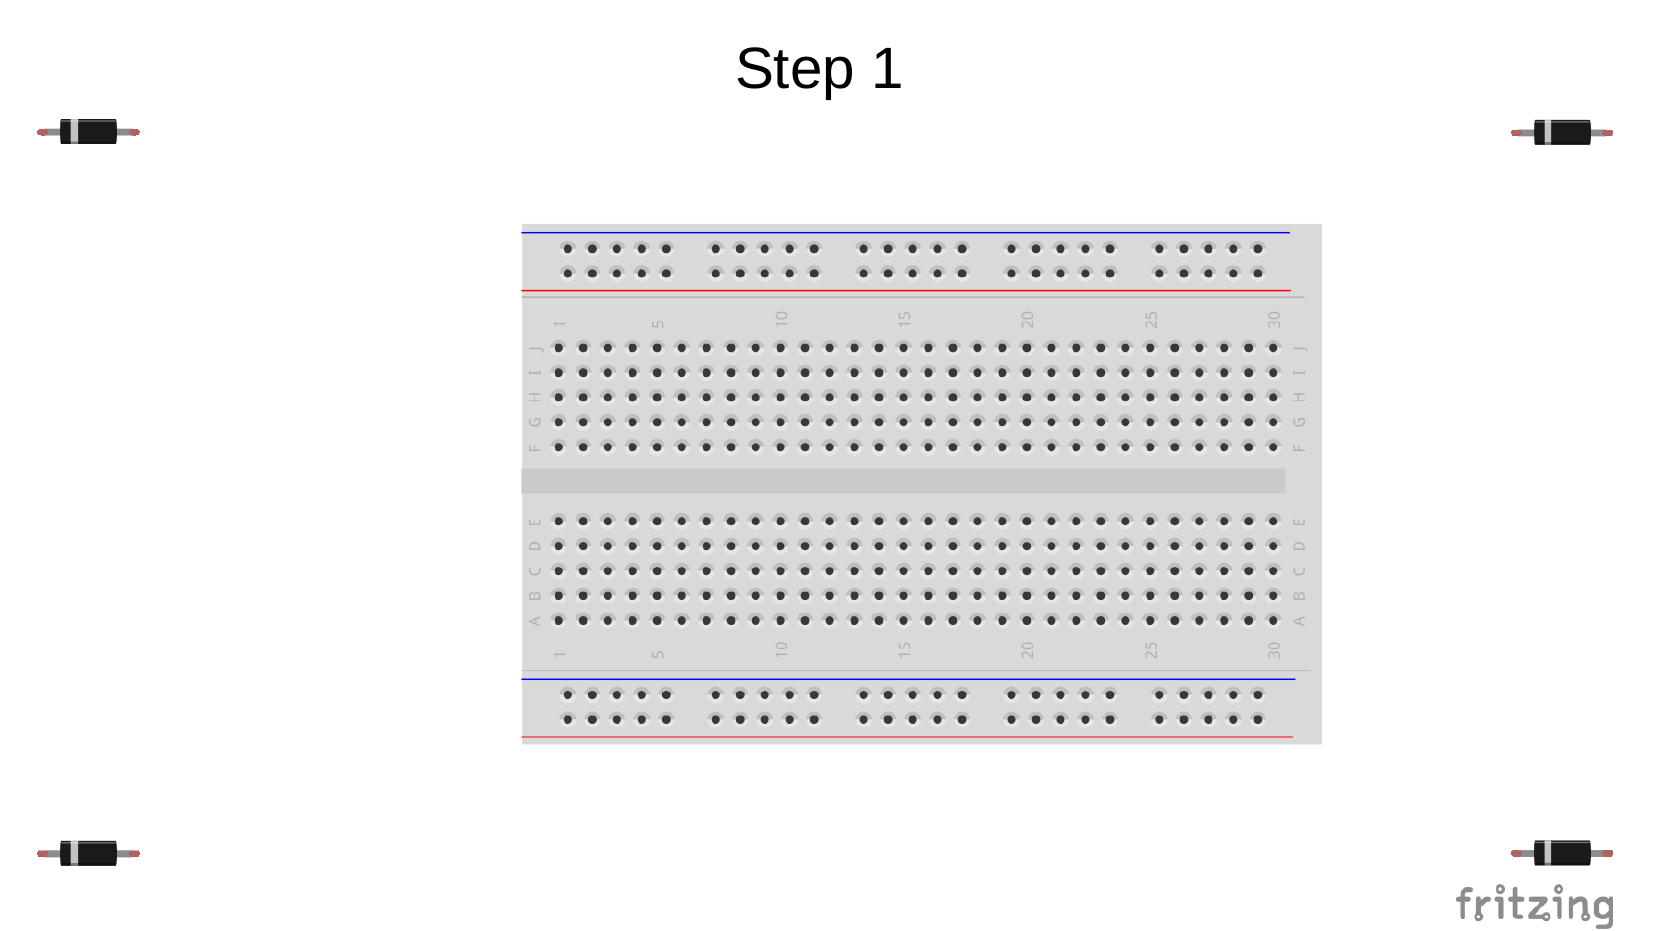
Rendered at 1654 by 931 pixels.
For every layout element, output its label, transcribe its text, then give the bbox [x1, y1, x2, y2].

picture [37, 119, 1613, 929]
title Step 1 [79, 31, 1561, 104]
